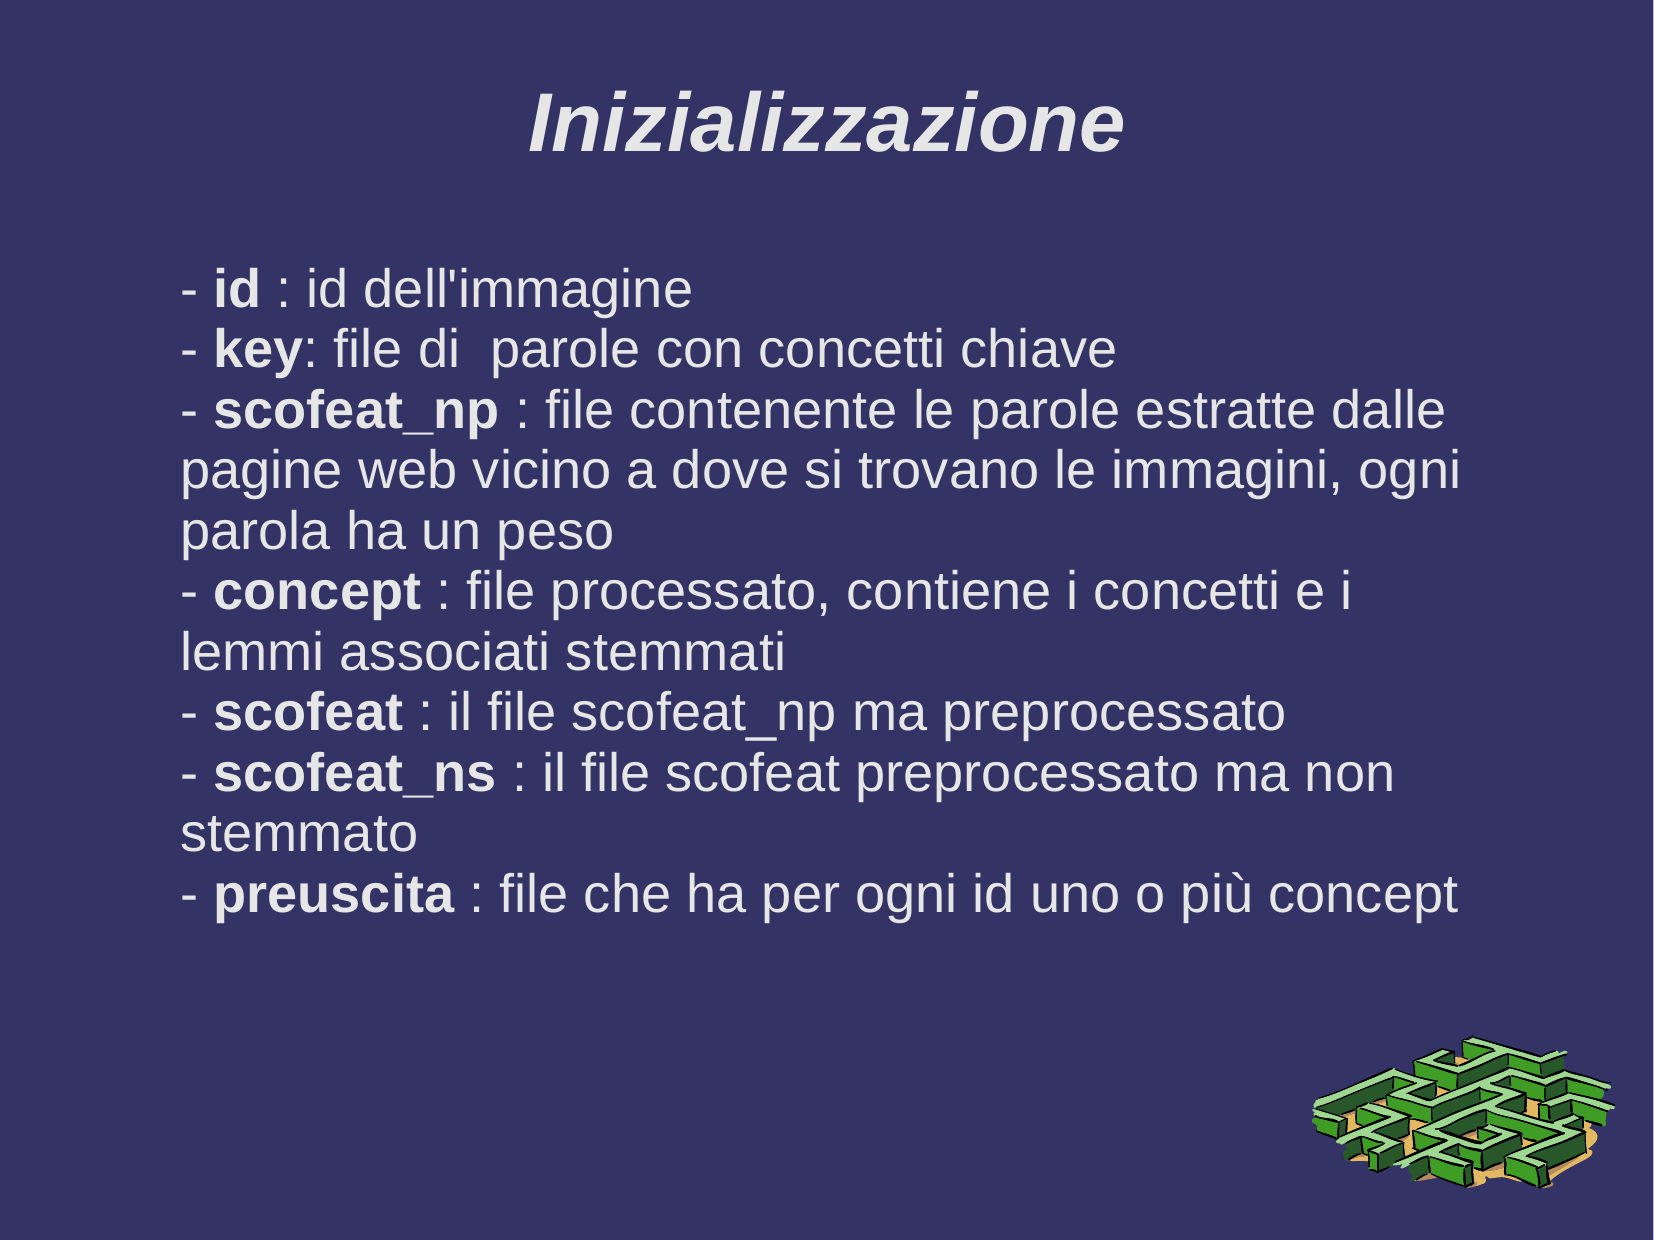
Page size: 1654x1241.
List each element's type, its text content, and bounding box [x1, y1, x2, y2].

title Inizializzazione [121, 19, 1534, 227]
list - id : id dell'immagine - key: file di parole con concetti chiave - scofeat_np : file contenente le parole estratte dalle pagine web vicino a dove si trovano le immagini, ogni parola ha un peso - concept : file processato, contiene i concetti e i lemmi associati stemmati - scofeat : il file scofeat_np ma preprocessato - scofeat_ns : il file scofeat preprocessato ma non stemmato - preuscita : file che ha per ogni id uno o più concept [97, 258, 1489, 1040]
